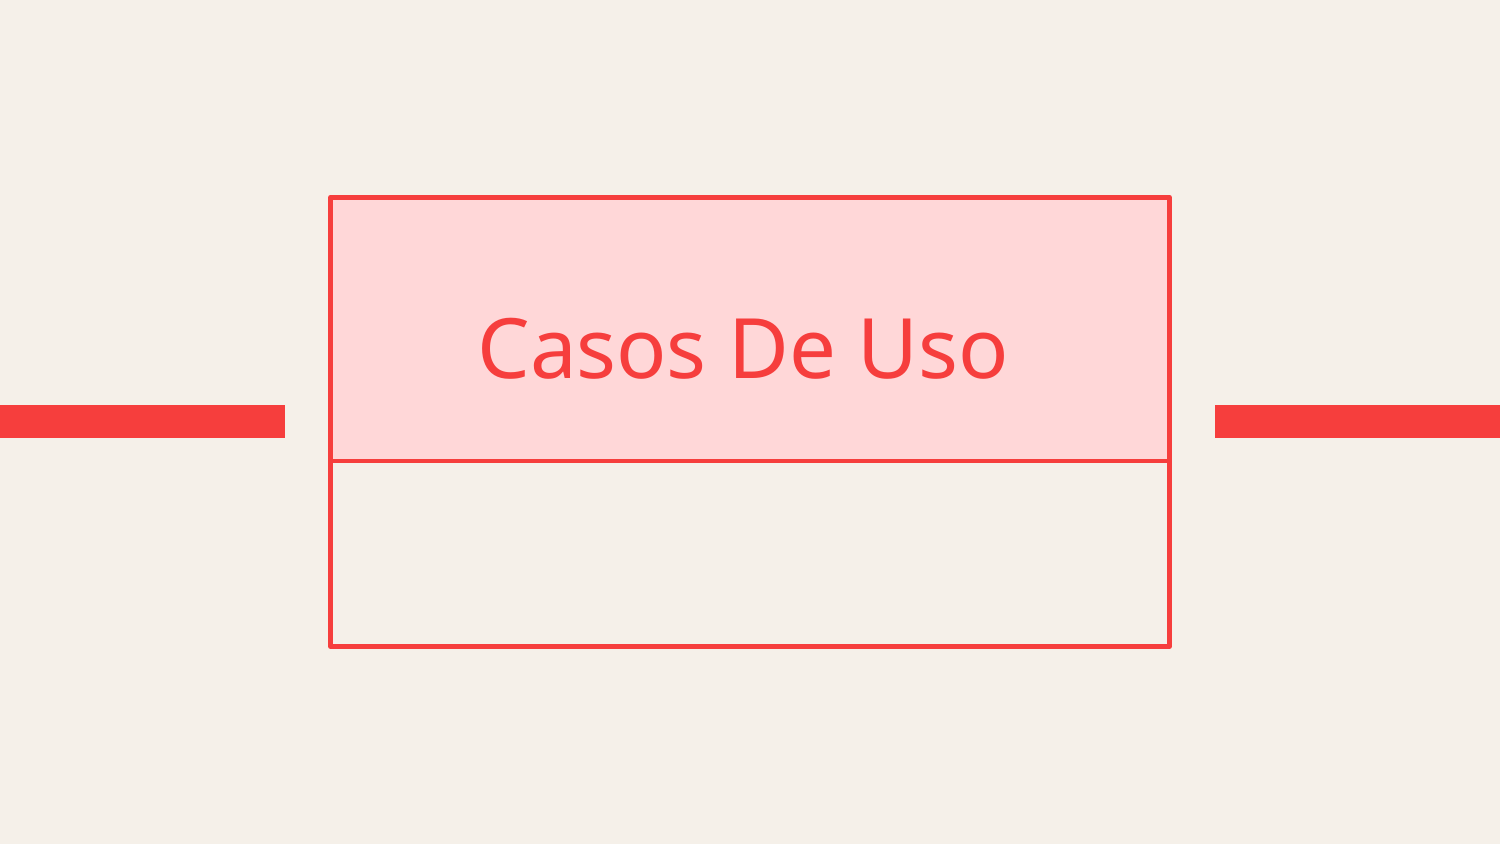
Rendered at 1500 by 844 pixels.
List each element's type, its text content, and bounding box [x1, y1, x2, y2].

title Casos De Uso [385, 292, 1102, 399]
